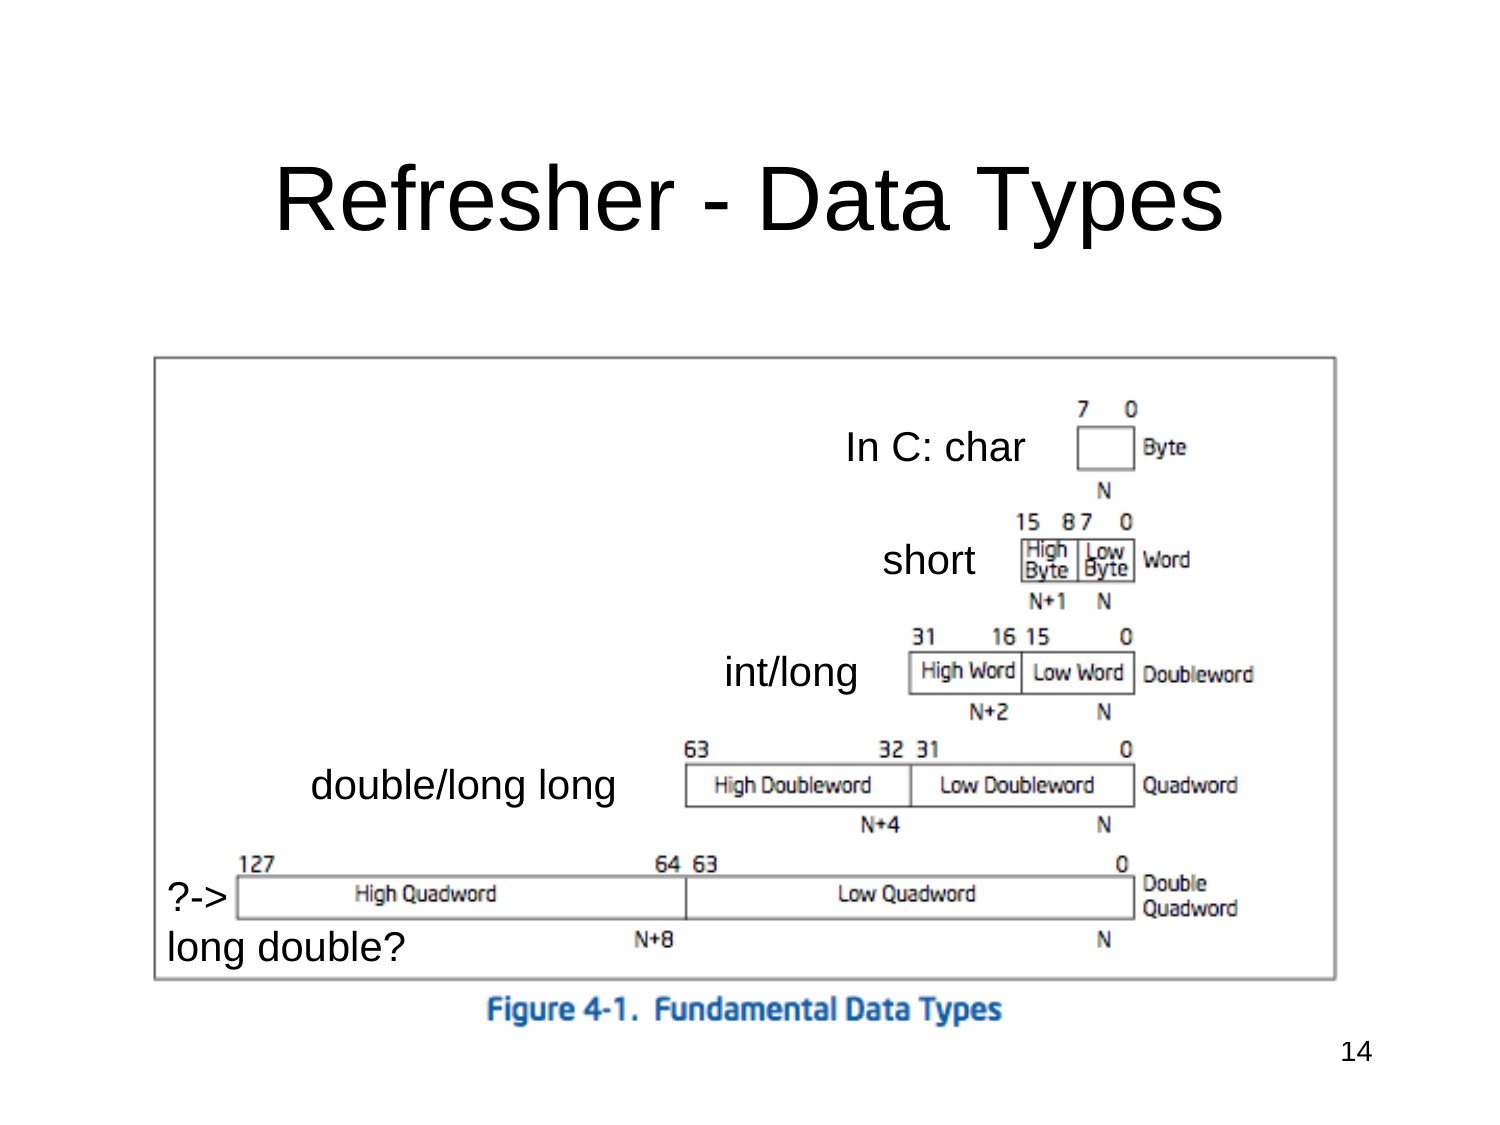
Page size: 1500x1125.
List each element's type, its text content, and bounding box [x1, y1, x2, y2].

title Refresher - Data Types [112, 99, 1388, 288]
text_box In C: char [830, 412, 1042, 478]
text_box ?-> long double? [152, 862, 422, 978]
text_box int/long [709, 637, 874, 703]
picture [150, 349, 1365, 1042]
text_box <number> [1074, 1025, 1388, 1101]
text_box double/long long [295, 750, 633, 816]
text_box short [867, 525, 991, 591]
